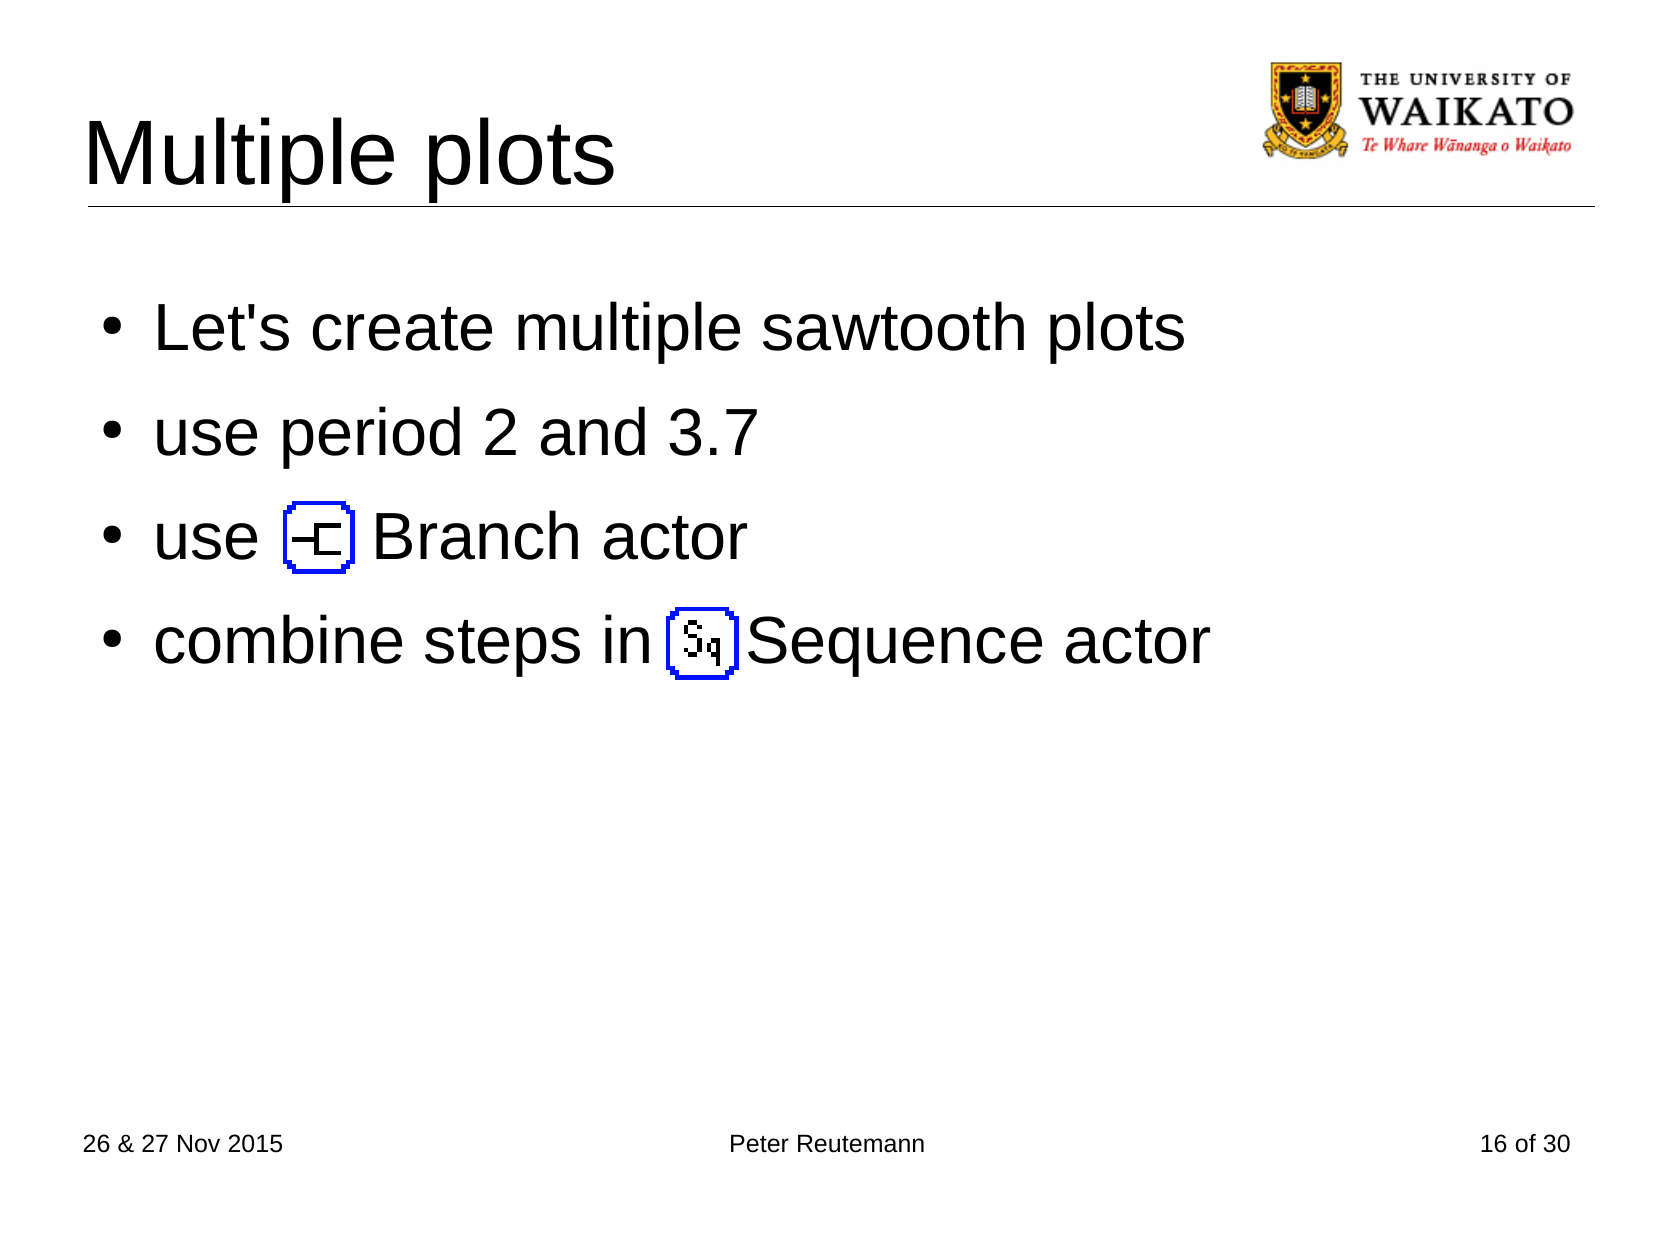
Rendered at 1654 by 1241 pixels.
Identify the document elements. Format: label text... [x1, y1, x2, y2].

title Multiple plots [82, 49, 1571, 257]
picture [283, 501, 355, 574]
picture [666, 607, 739, 680]
picture [1228, 24, 1619, 201]
list Let's create multiple sawtooth plots use period 2 and 3.7 use Branch actor combine steps in Sequence actor [82, 290, 1571, 1010]
